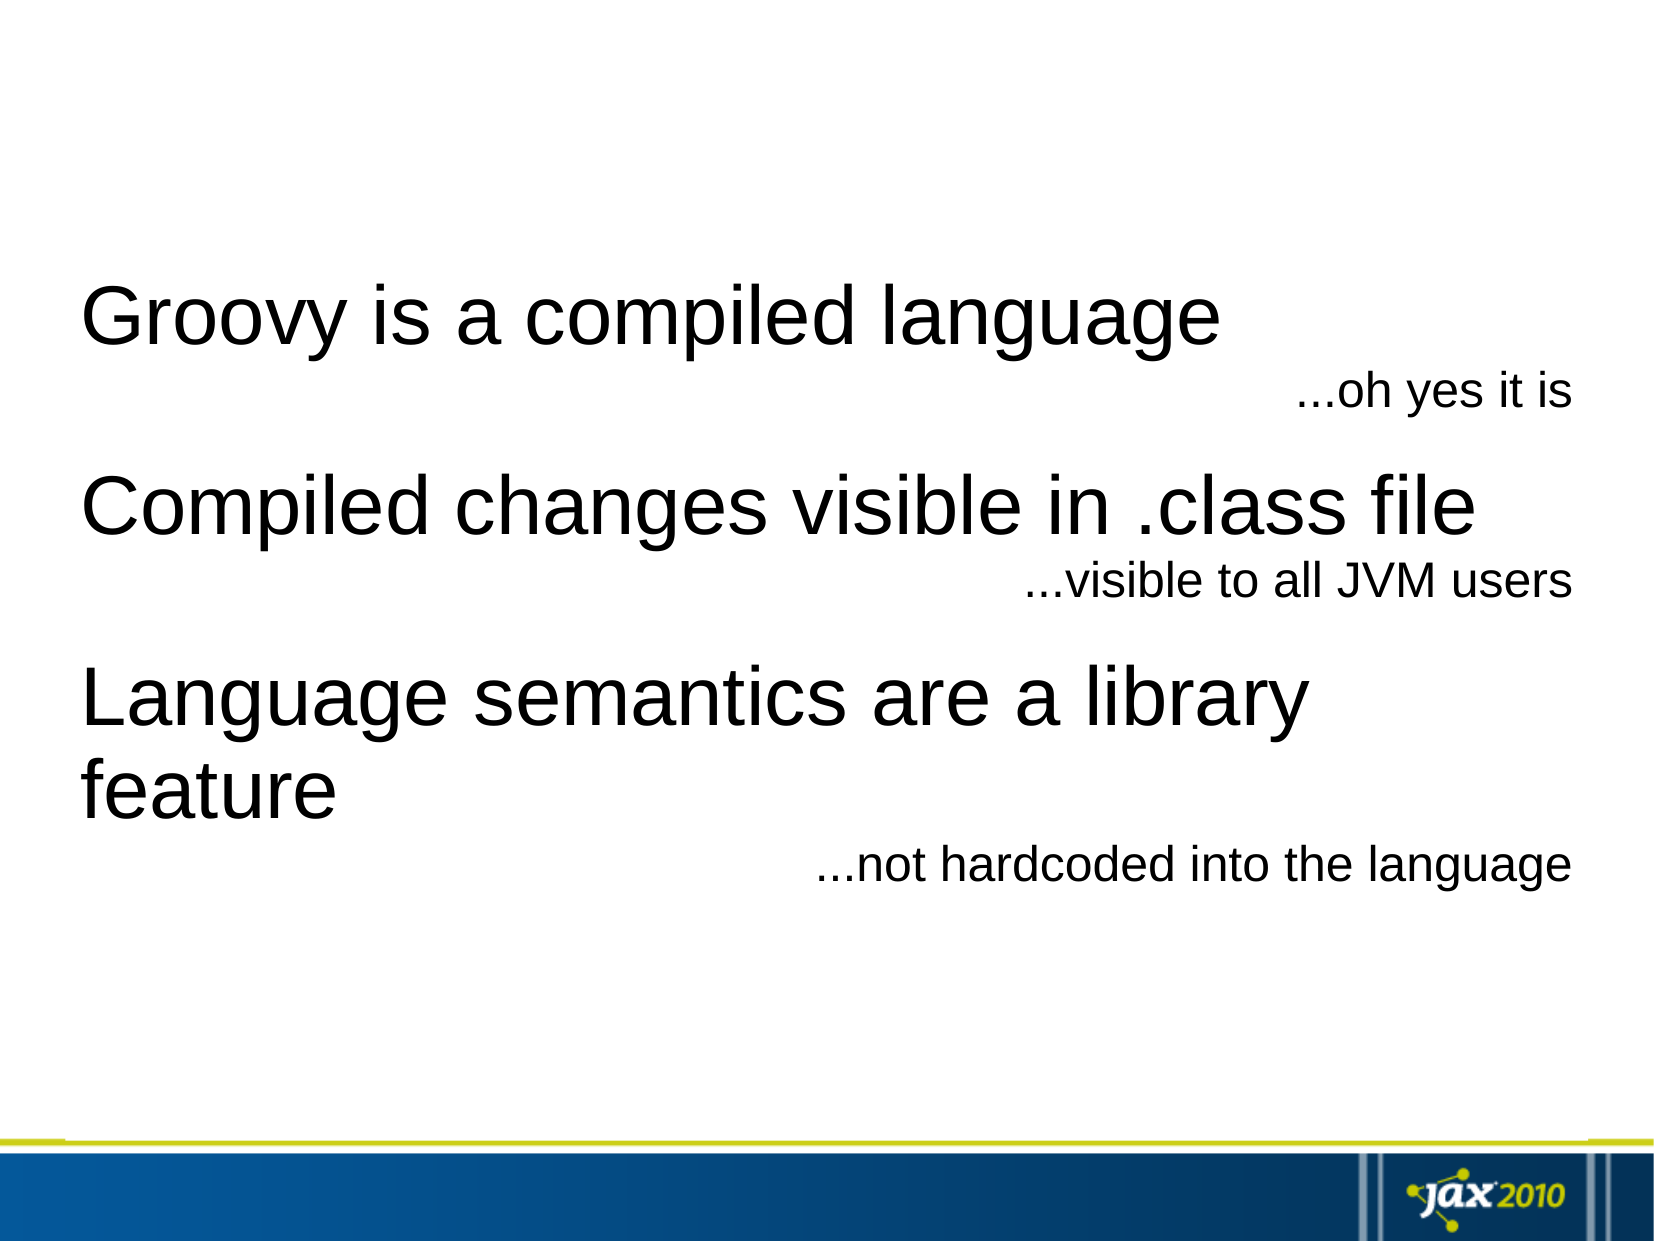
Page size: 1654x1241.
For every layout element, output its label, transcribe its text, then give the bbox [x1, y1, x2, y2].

text_box Groovy is a compiled language ...oh yes it is Compiled changes visible in .class file ...visible to all JVM users Language semantics are a library feature ...not hardcoded into the language [65, 262, 1589, 1141]
picture [0, 0, 1654, 1241]
